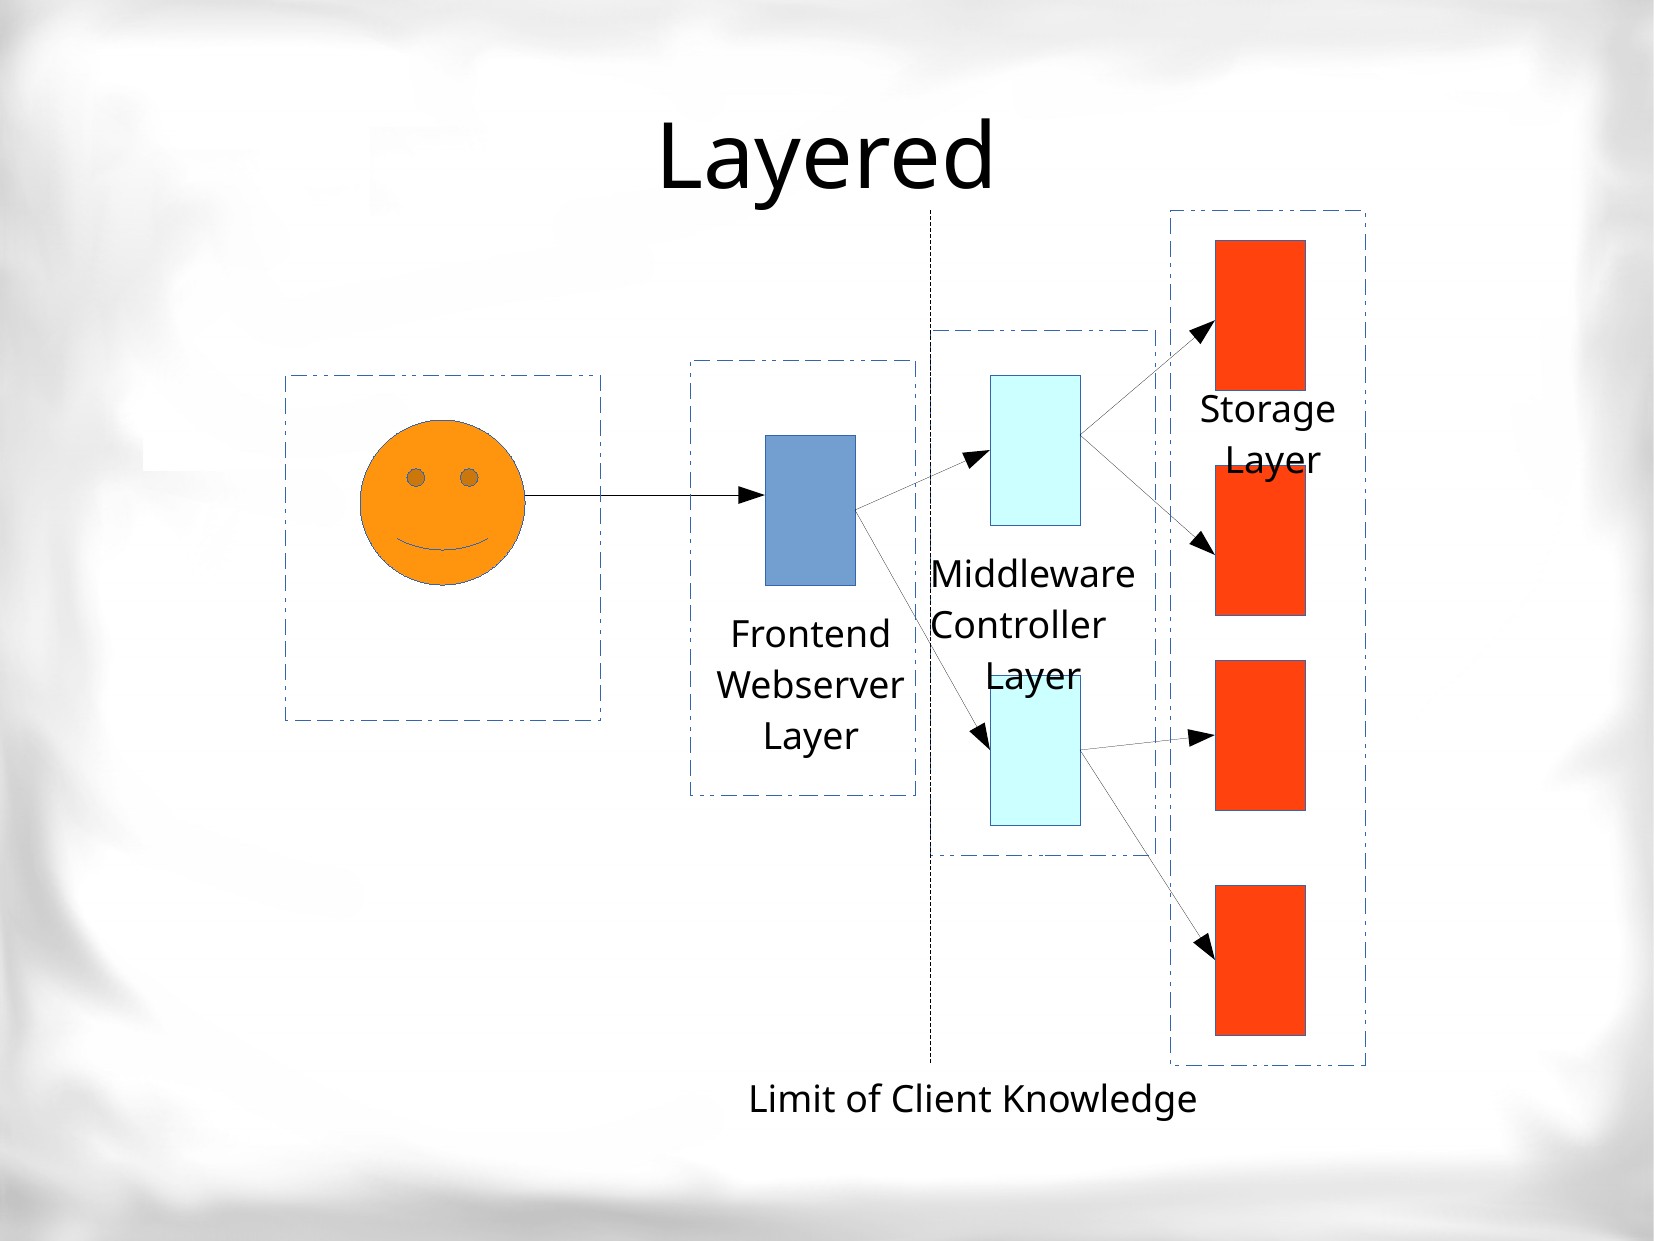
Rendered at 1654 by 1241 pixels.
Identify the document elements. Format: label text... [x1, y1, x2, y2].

text_box Frontend Webserver Layer [701, 600, 916, 741]
text_box [990, 375, 1081, 526]
text_box [1215, 240, 1306, 375]
text_box [1215, 660, 1306, 811]
text_box [1215, 885, 1306, 1036]
text_box [990, 681, 1081, 826]
text_box Limit of Client Knowledge [733, 1065, 1205, 1122]
text_box Storage Layer [1185, 375, 1357, 474]
text_box [360, 420, 526, 586]
text_box [765, 435, 856, 586]
text_box Middleware Controller Layer [915, 540, 1147, 681]
picture [0, 0, 1654, 1241]
title Layered [82, 49, 1571, 257]
text_box [1215, 474, 1306, 616]
text_box [1009, 681, 1019, 687]
